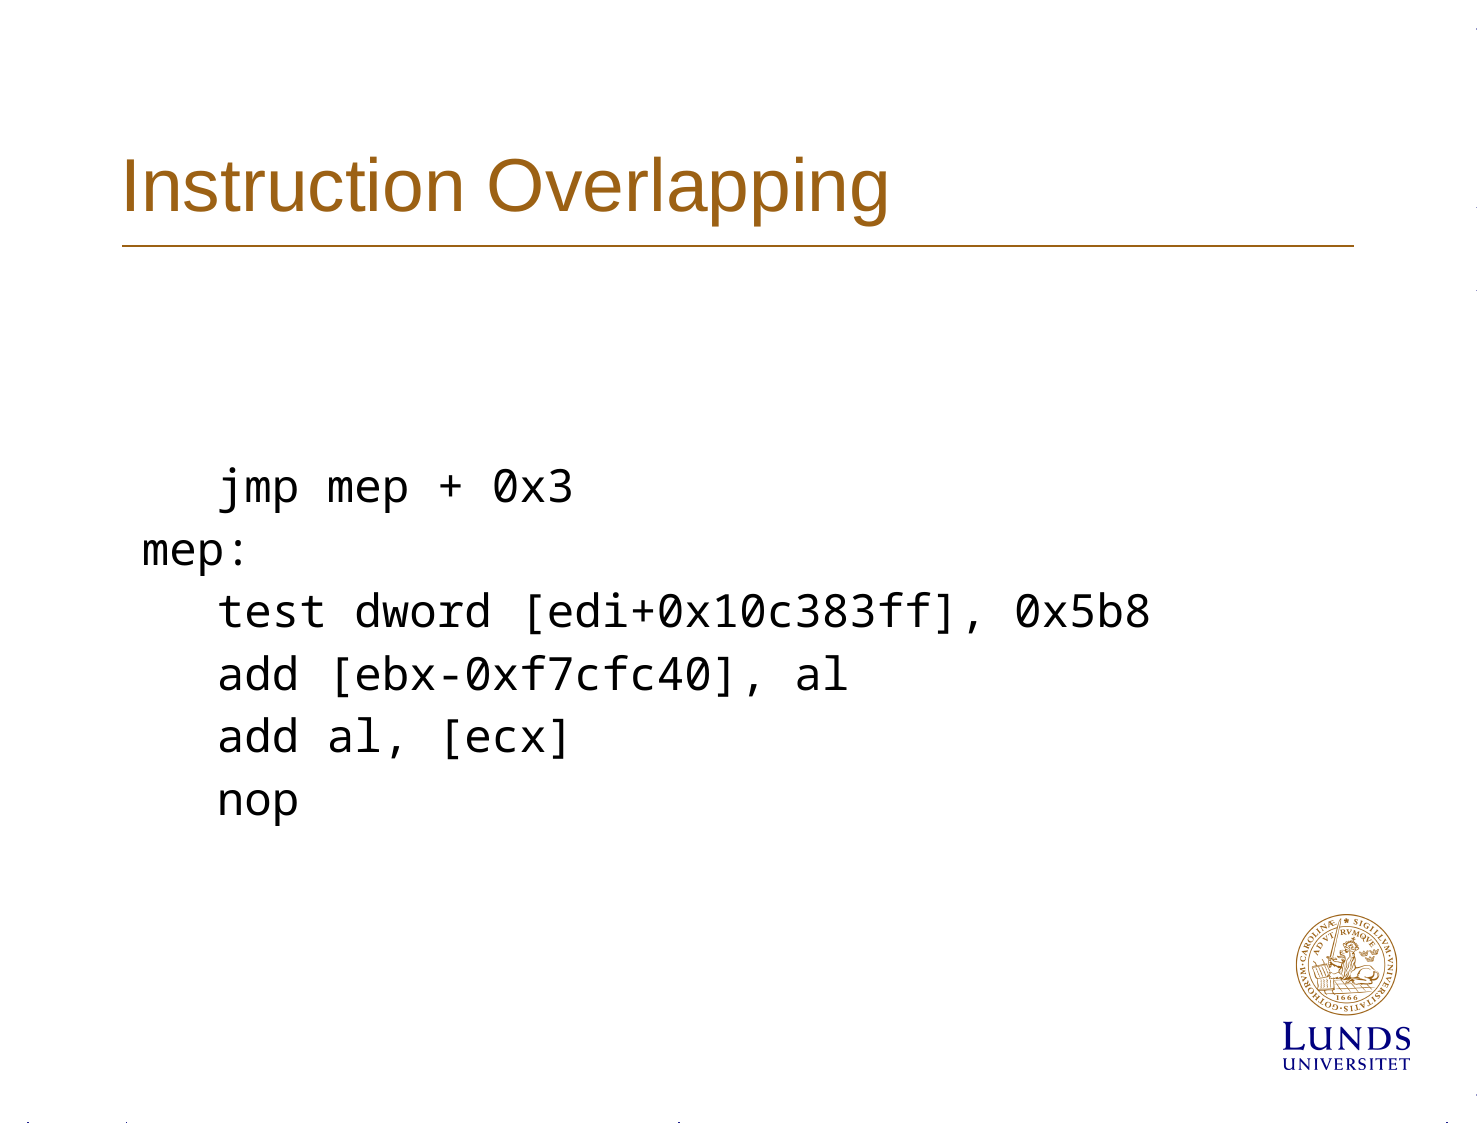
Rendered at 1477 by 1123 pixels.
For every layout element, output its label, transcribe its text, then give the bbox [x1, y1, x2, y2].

picture [1283, 914, 1410, 1070]
text_box jmp mep + 0x3 mep: test dword [edi+0x10c383ff], 0x5b8 add [ebx-0xf7cfc40], al add al, [ecx] nop [127, 446, 1295, 736]
list [107, 303, 1353, 888]
title Instruction Overlapping [105, 46, 1354, 234]
